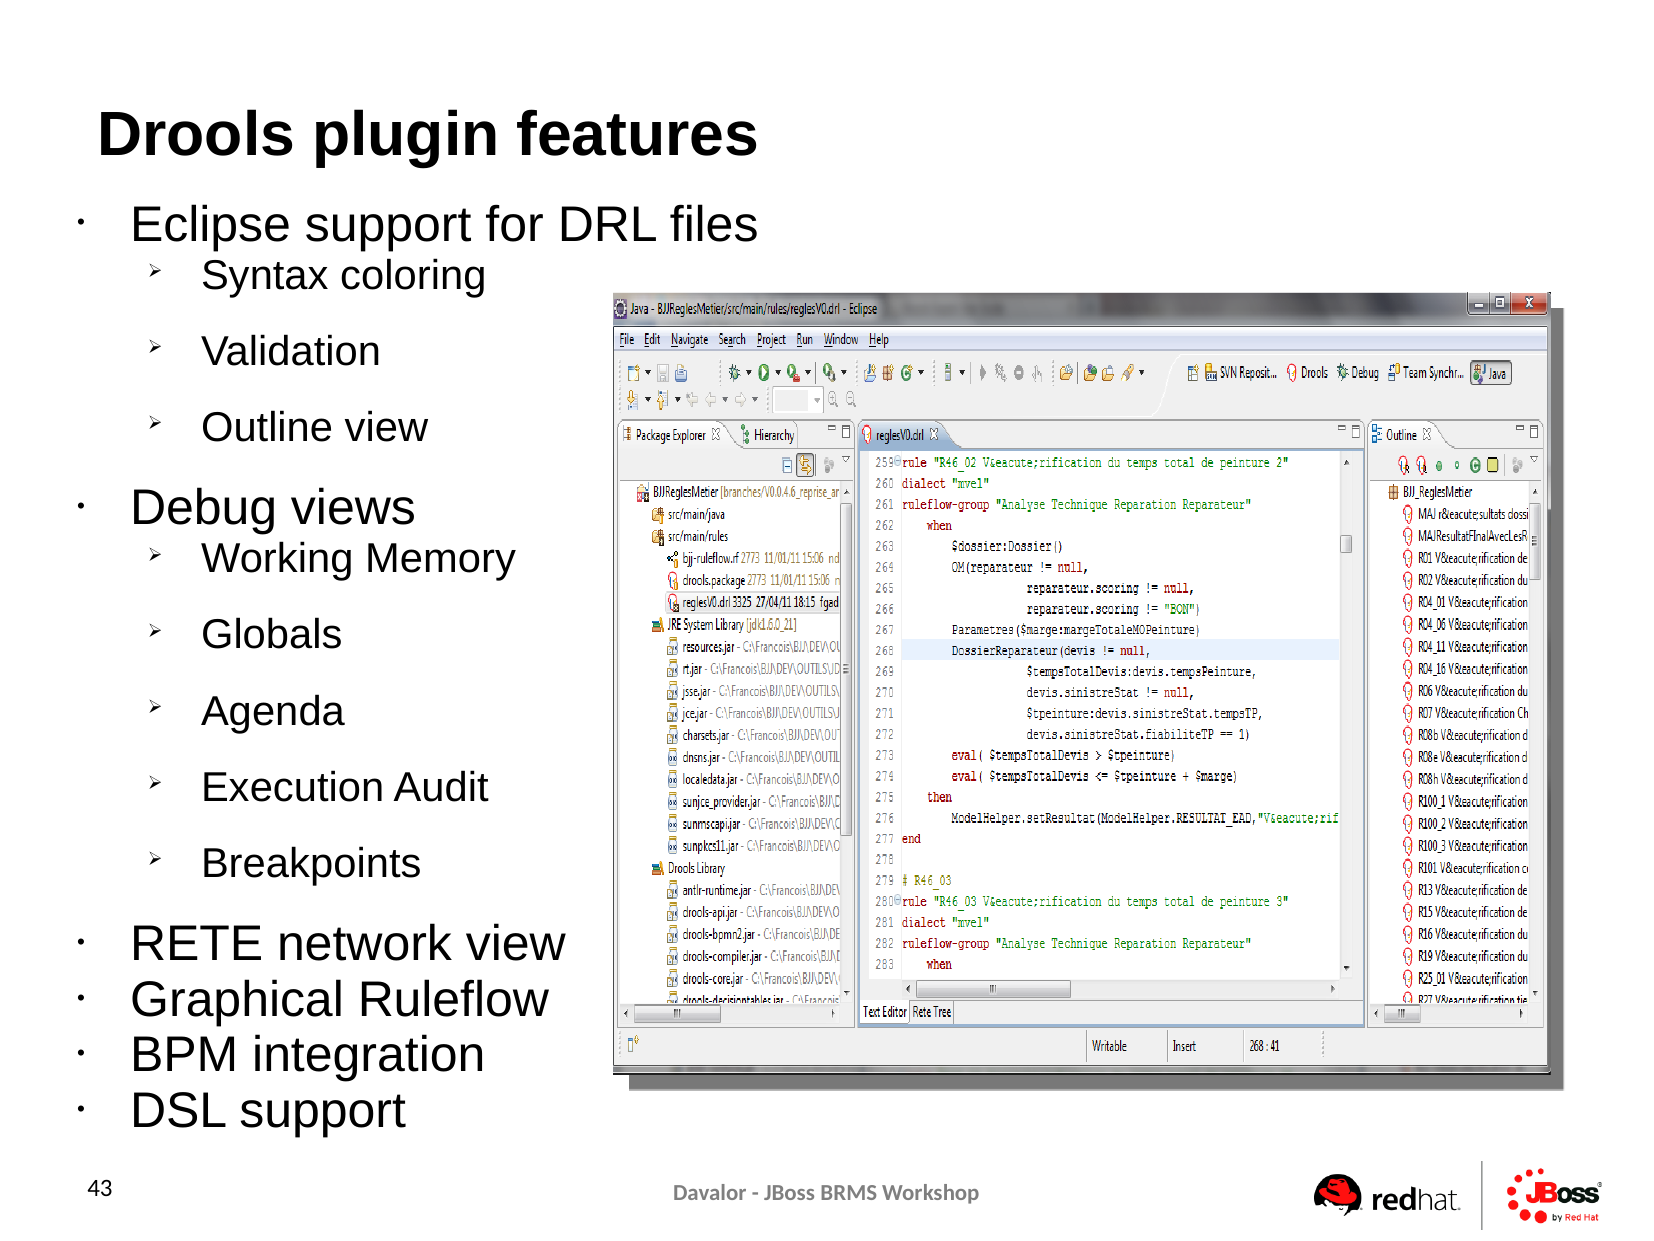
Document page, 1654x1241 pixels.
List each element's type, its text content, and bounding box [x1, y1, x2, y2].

list Eclipse support for DRL files Syntax coloring Validation Outline view Debug views Working Memory Globals Agenda Execution Audit Breakpoints RETE network view Graphical Ruleflow BPM integration DSL support [26, 188, 1551, 1158]
picture [1314, 1161, 1602, 1230]
picture [613, 292, 1551, 1075]
title Drools plugin features [82, 95, 1571, 226]
